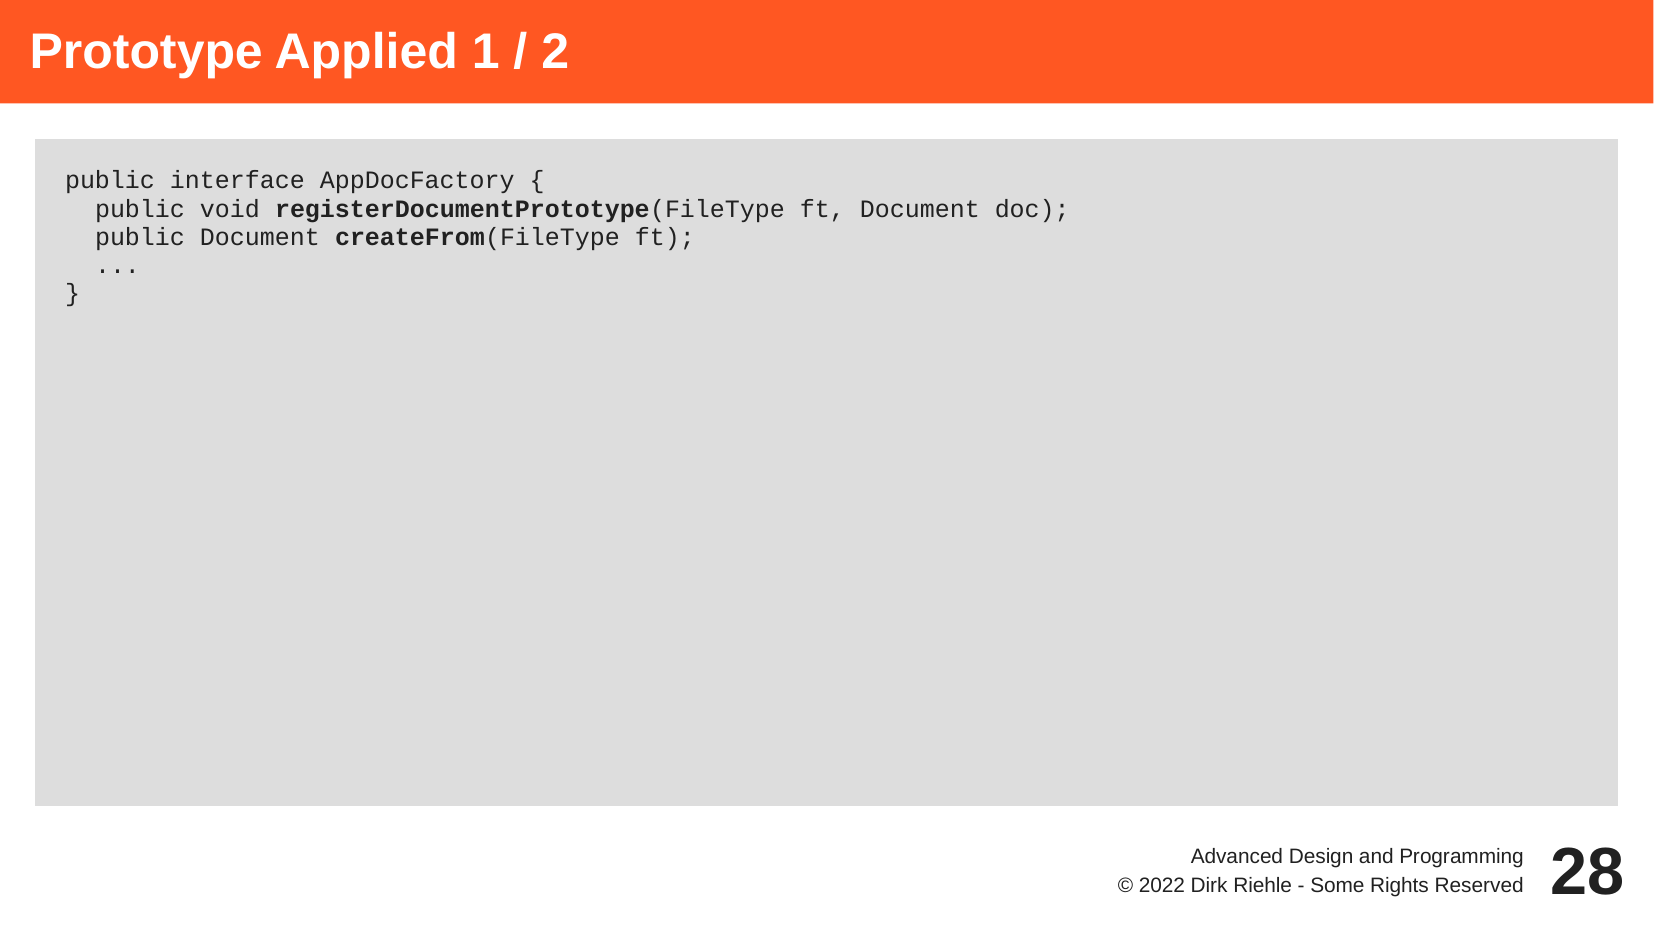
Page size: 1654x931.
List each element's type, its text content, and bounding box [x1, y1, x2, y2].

list public interface AppDocFactory { public void registerDocumentPrototype(FileType ft, Document doc); public Document createFrom(FileType ft); ... } [29, 132, 1625, 813]
title Prototype Applied 1 / 2 [0, 0, 1654, 104]
